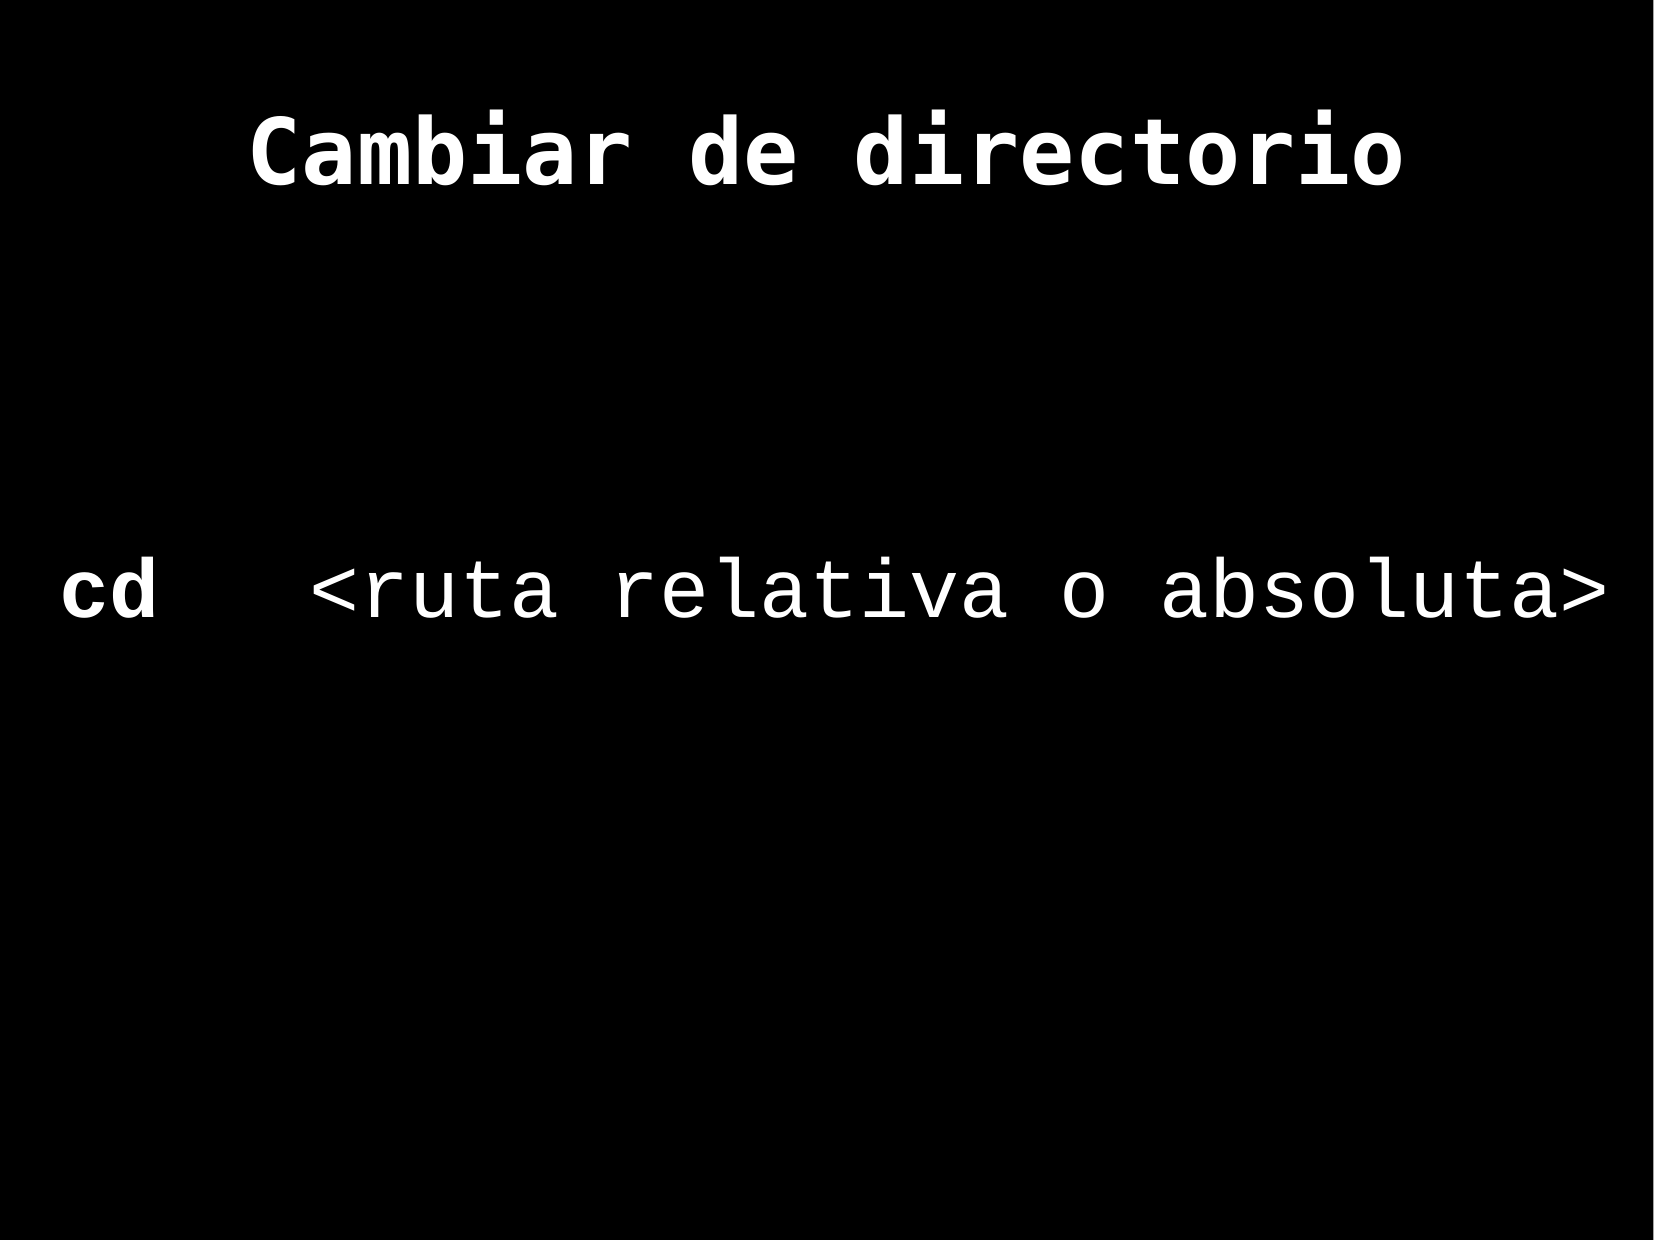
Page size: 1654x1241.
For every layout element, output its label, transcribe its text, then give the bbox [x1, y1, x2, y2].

text_box cd <ruta relativa o absoluta> [44, 541, 1625, 670]
title Cambiar de directorio [82, 49, 1571, 257]
